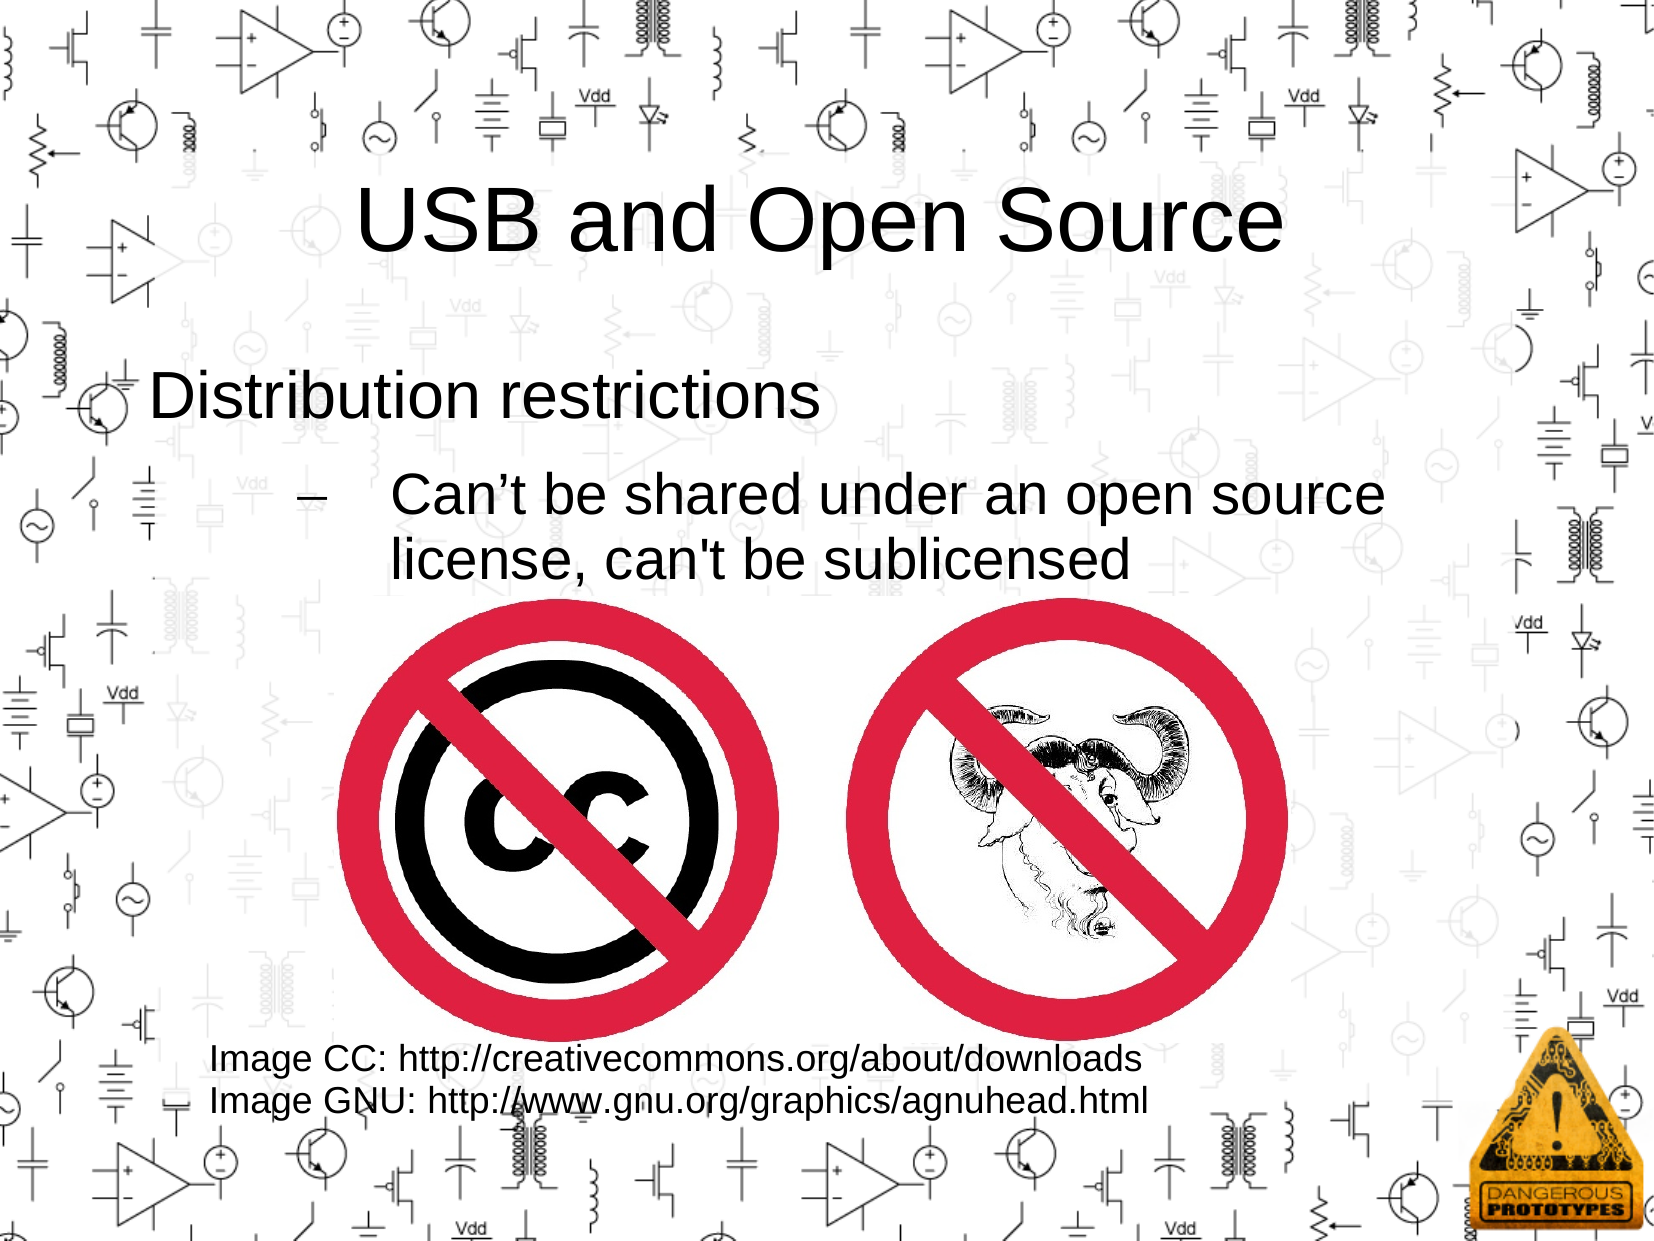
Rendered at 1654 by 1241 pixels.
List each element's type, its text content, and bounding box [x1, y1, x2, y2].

text_box Distribution restrictions Can’t be shared under an open source license, can't be sublicensed [147, 354, 1506, 1053]
text_box USB and Open Source [135, 125, 1506, 318]
text_box Image CC: http://creativecommons.org/about/downloads Image GNU: http://www.gnu.org/graphics/agnuhead.html [193, 1030, 1425, 1130]
picture [0, 0, 1654, 1241]
